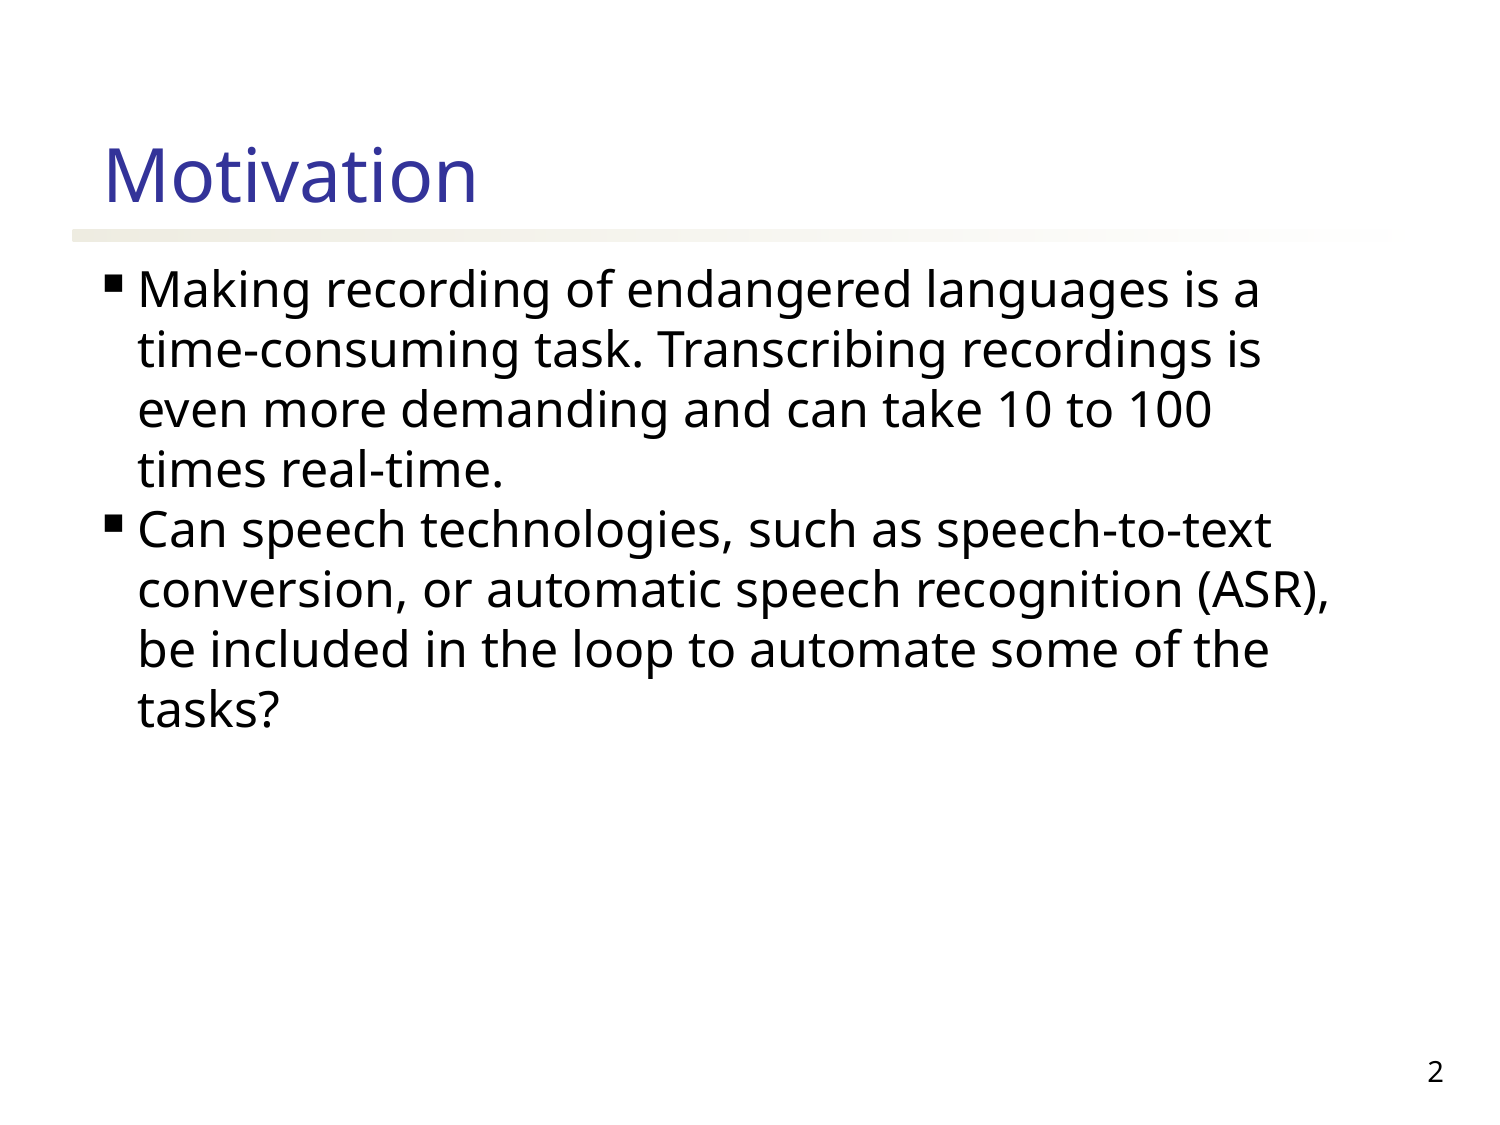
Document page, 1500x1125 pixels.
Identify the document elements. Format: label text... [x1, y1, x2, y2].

text_box Making recording of endangered languages is a time-consuming task. Transcribing recordings is even more demanding and can take 10 to 100 times real-time. Can speech technologies, such as speech-to-text conversion, or automatic speech recognition (ASR), be included in the loop to automate some of the tasks? [87, 249, 1363, 1063]
text_box Motivation [87, 37, 1304, 225]
text_box <number> [1412, 1025, 1475, 1100]
